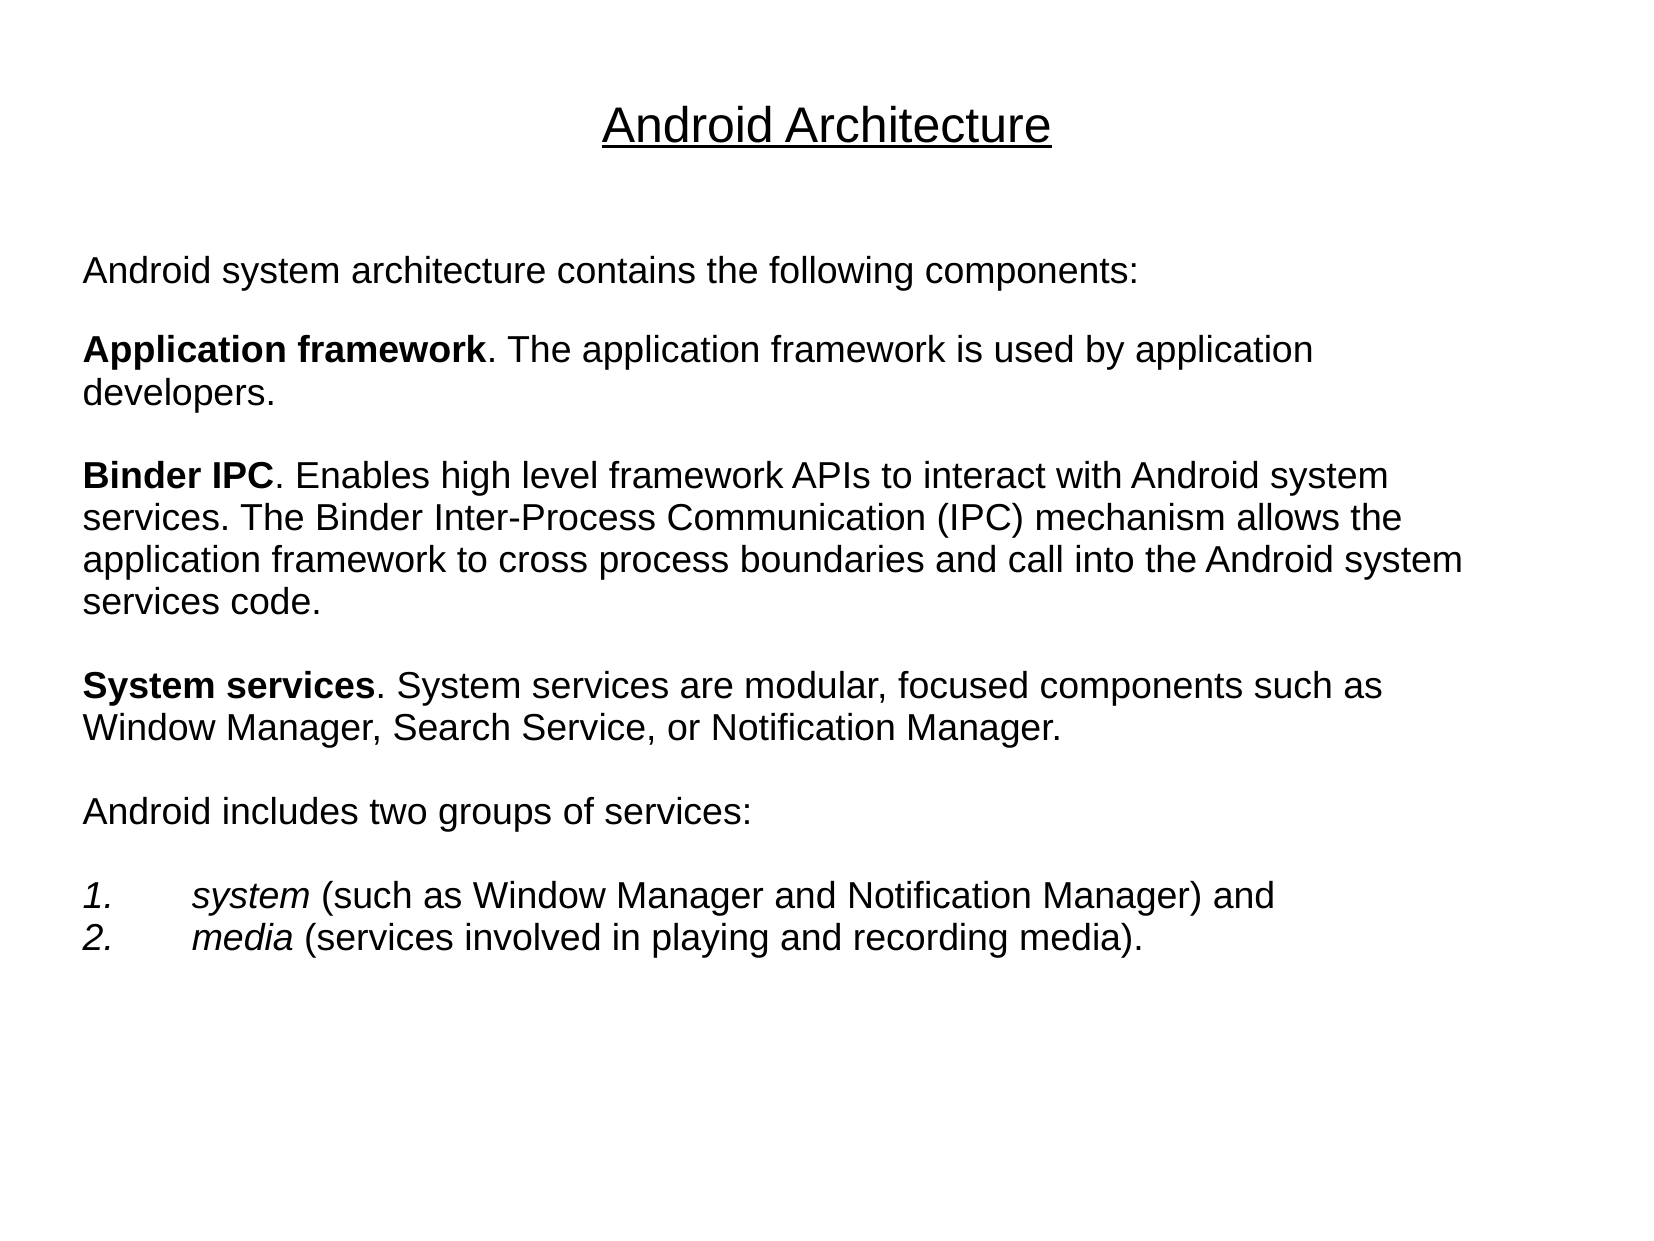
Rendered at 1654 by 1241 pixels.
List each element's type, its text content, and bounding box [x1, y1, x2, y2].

text_box Android system architecture contains the following components: Application framework. The application framework is used by application developers. Binder IPC. Enables high level framework APIs to interact with Android system services. The Binder Inter-Process Communication (IPC) mechanism allows the application framework to cross process boundaries and call into the Android system services code. System services. System services are modular, focused components such as Window Manager, Search Service, or Notification Manager. Android includes two groups of services: system (such as Window Manager and Notification Manager) and media (services involved in playing and recording media). [82, 200, 1465, 1134]
title Android Architecture [82, 49, 1571, 201]
